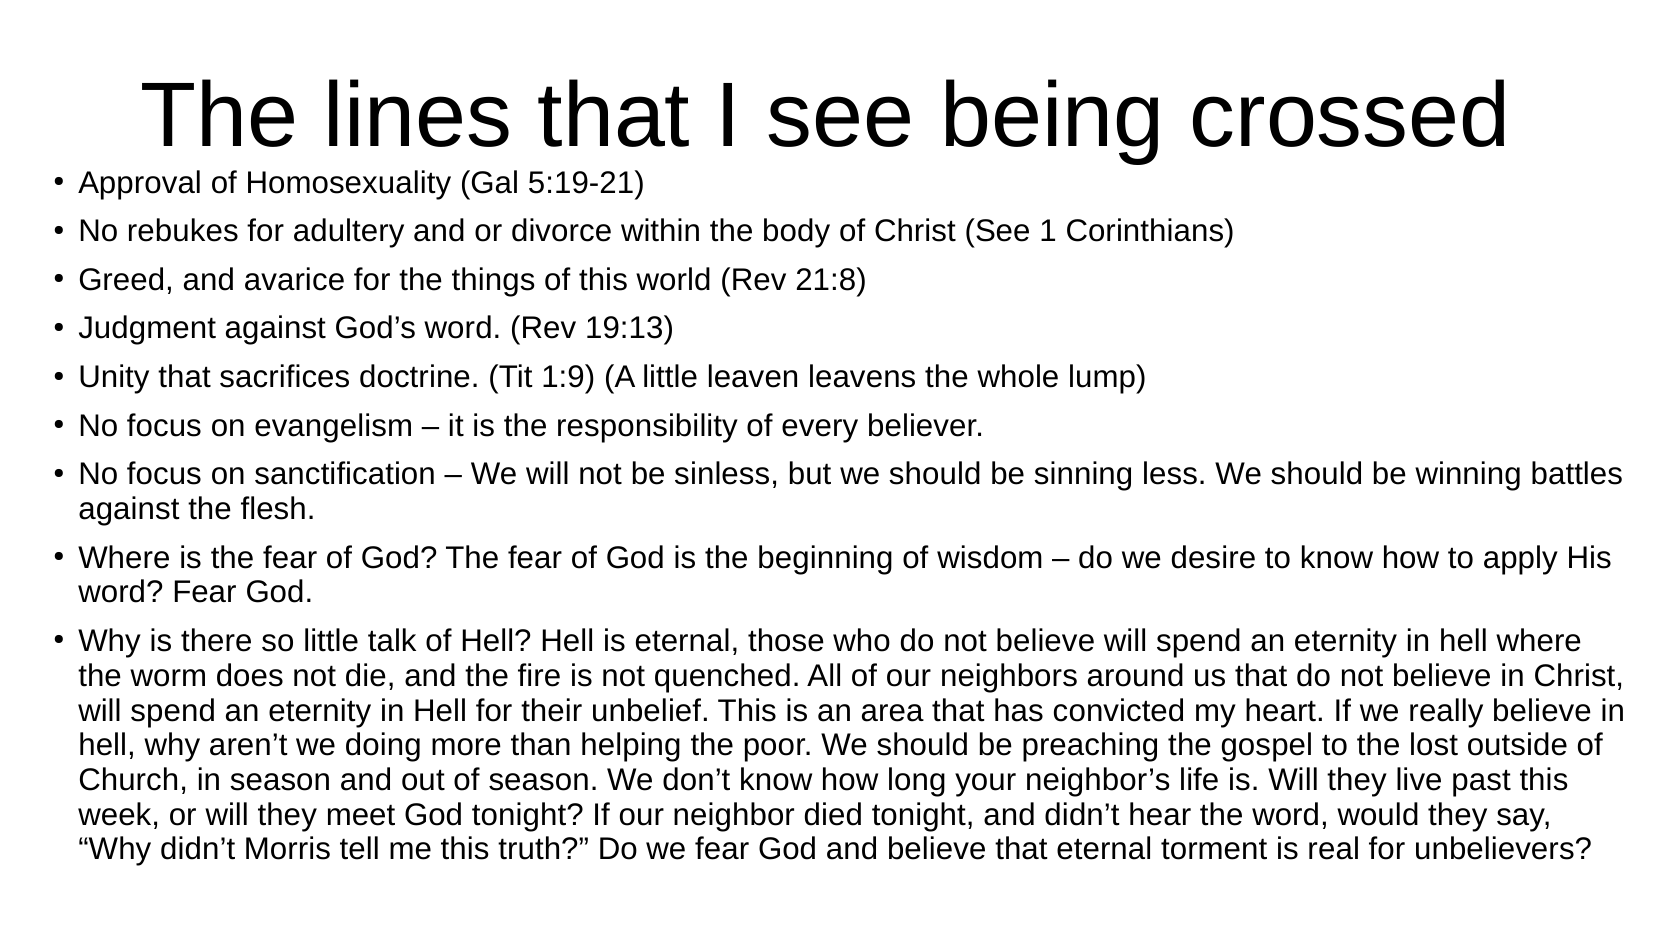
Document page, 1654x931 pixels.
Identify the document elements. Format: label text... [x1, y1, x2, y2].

list Approval of Homosexuality (Gal 5:19-21) No rebukes for adultery and or divorce within the body of Christ (See 1 Corinthians) Greed, and avarice for the things of this world (Rev 21:8) Judgment against God’s word. (Rev 19:13) Unity that sacrifices doctrine. (Tit 1:9) (A little leaven leavens the whole lump) No focus on evangelism – it is the responsibility of every believer. No focus on sanctification – We will not be sinless, but we should be sinning less. We should be winning battles against the flesh. Where is the fear of God? The fear of God is the beginning of wisdom – do we desire to know how to apply His word? Fear God. Why is there so little talk of Hell? Hell is eternal, those who do not believe will spend an eternity in hell where the worm does not die, and the fire is not quenched. All of our neighbors around us that do not believe in Christ, will spend an eternity in Hell for their unbelief. This is an area that has convicted my heart. If we really believe in hell, why aren’t we doing more than helping the poor. We should be preaching the gospel to the lost outside of Church, in season and out of season. We don’t know how long your neighbor’s life is. Will they live past this week, or will they meet God tonight? If our neighbor died tonight, and didn’t hear the word, would they say, “Why didn’t Morris tell me this truth?” Do we fear God and believe that eternal torment is real for unbelievers? [45, 165, 1636, 916]
title The lines that I see being crossed [82, 37, 1571, 165]
